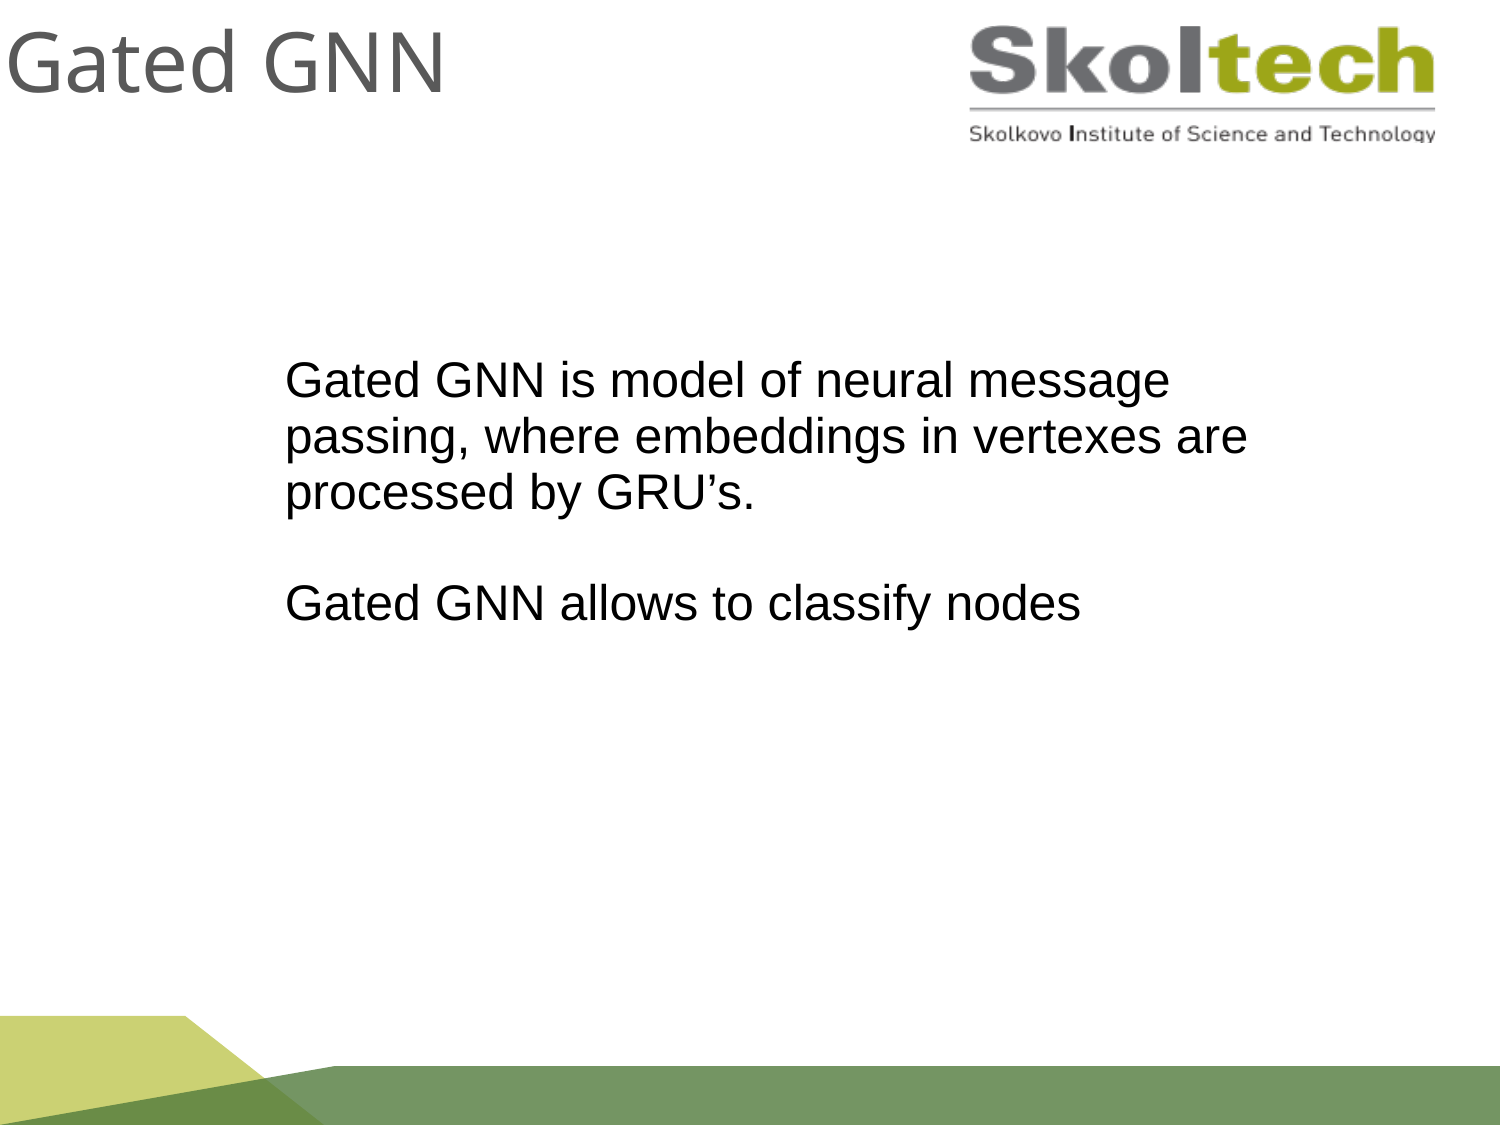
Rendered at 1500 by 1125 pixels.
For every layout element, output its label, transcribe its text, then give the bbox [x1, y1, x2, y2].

text_box Gated GNN is model of neural message passing, where embeddings in vertexes are processed by GRU’s. Gated GNN allows to classify nodes [270, 345, 1336, 901]
title Gated GNN [4, 11, 1246, 110]
